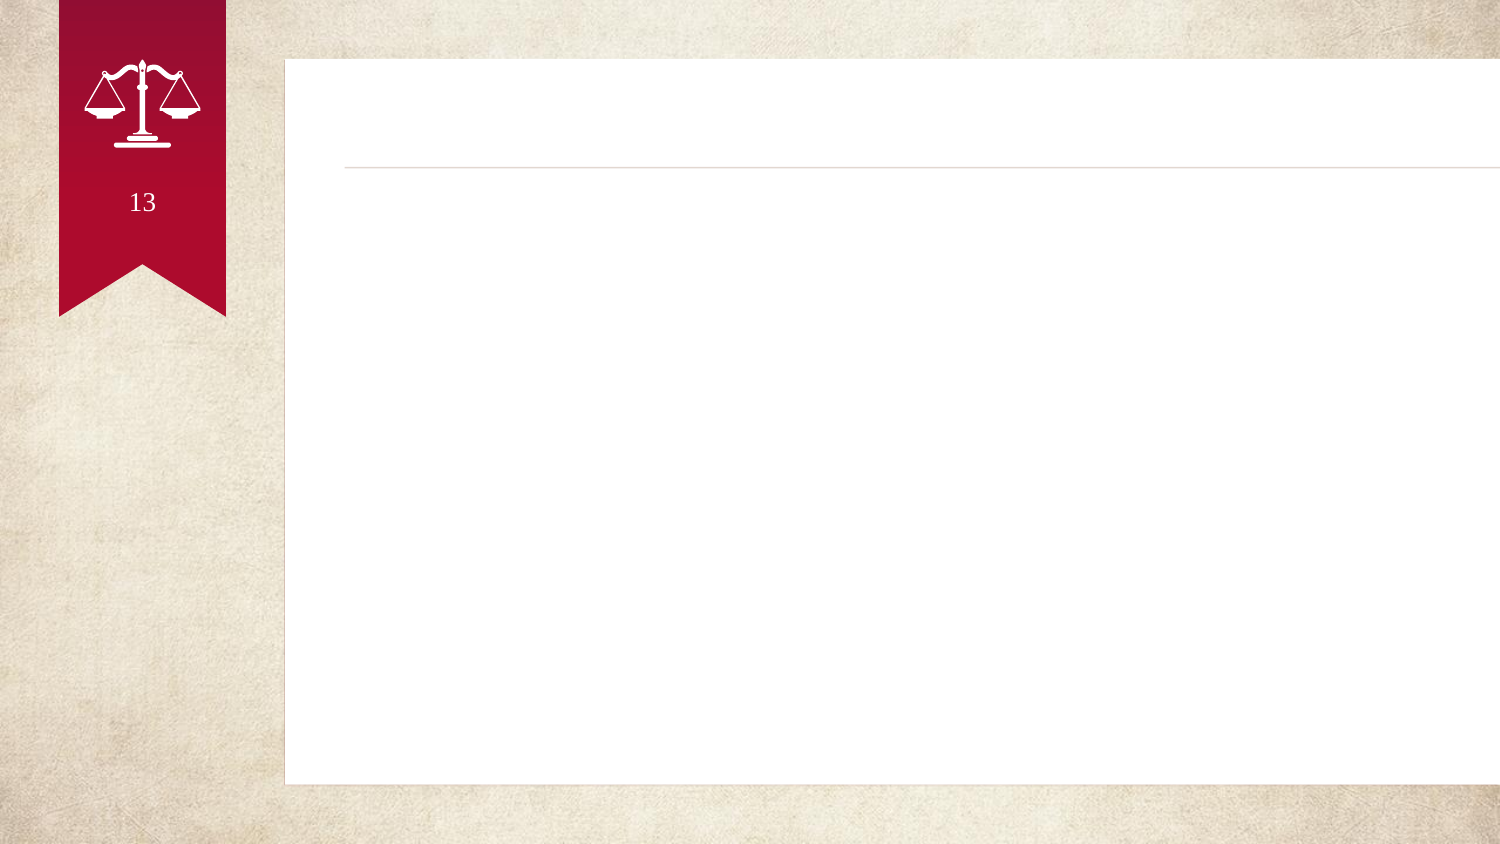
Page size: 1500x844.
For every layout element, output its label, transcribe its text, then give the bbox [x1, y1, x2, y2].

picture [0, 0, 1500, 844]
text_box <number> [58, 167, 226, 233]
